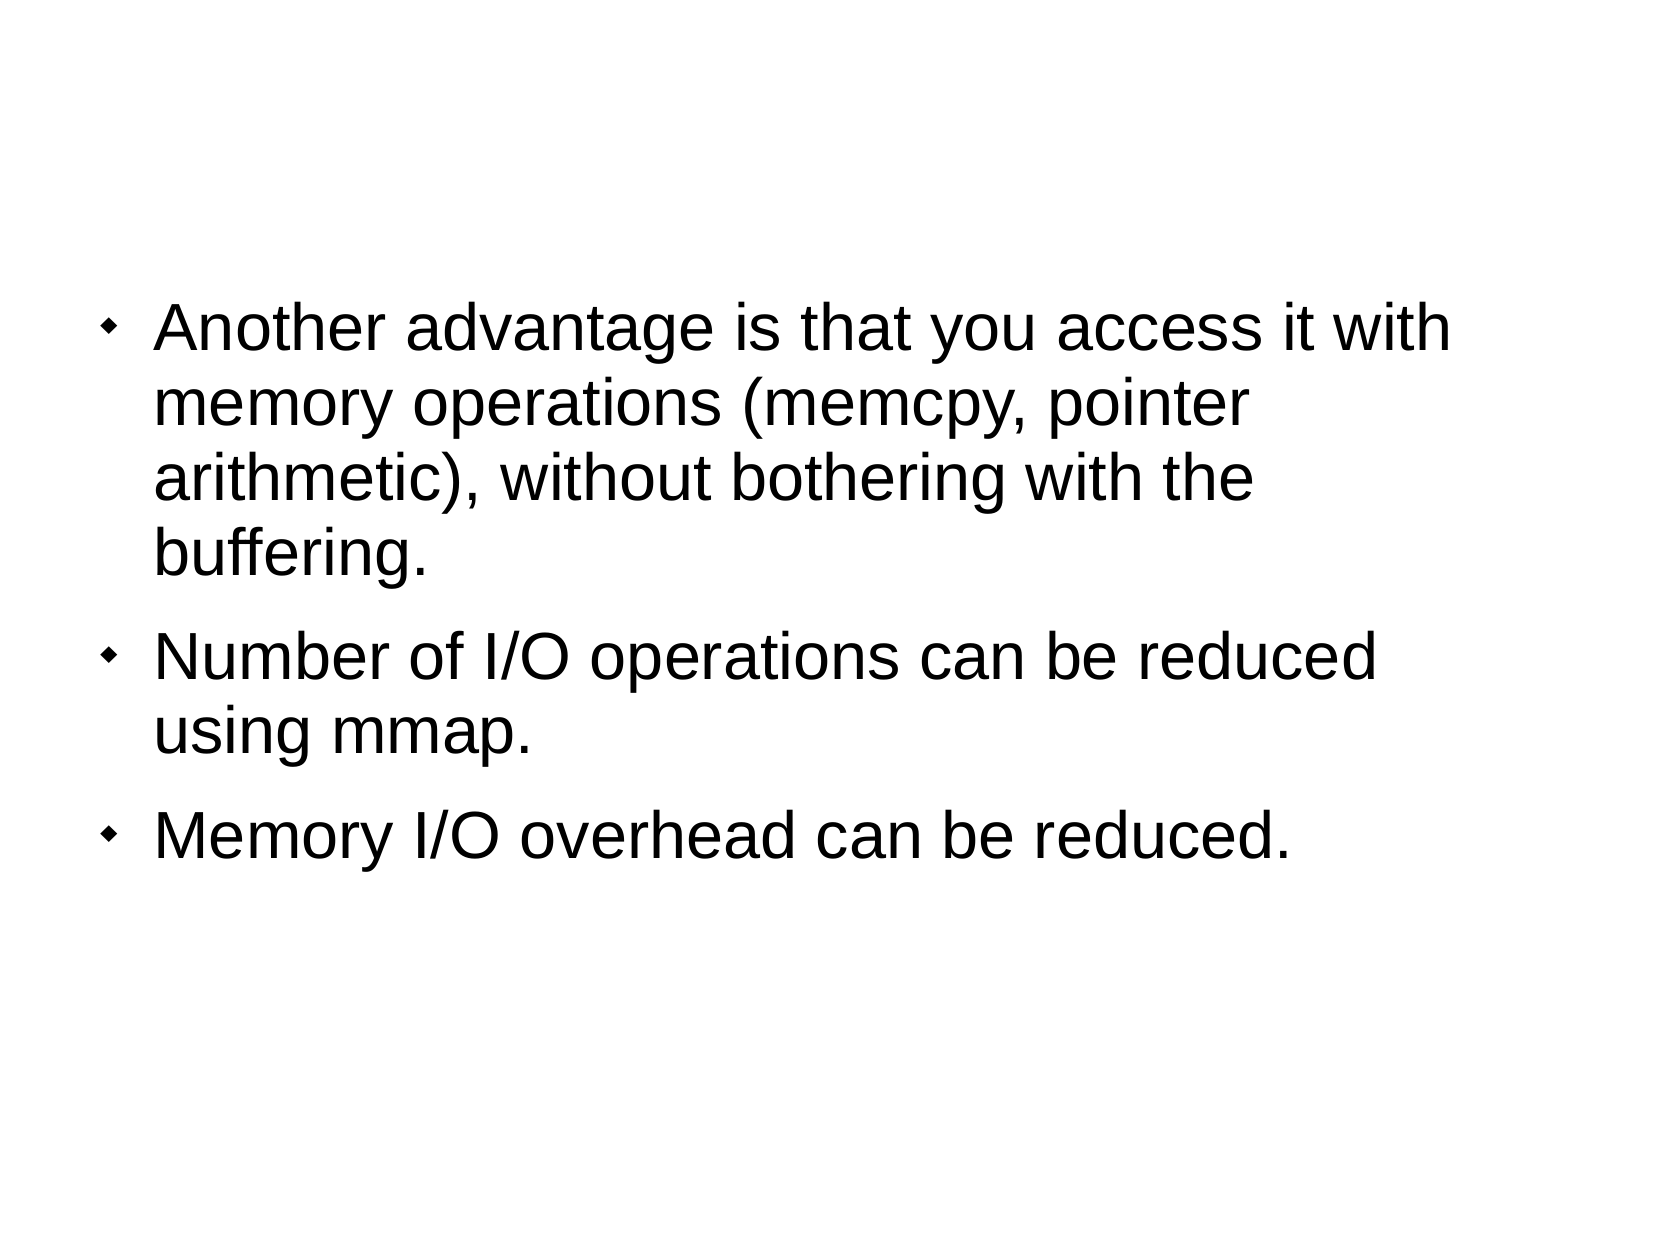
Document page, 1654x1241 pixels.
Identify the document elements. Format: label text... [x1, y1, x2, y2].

list Another advantage is that you access it with memory operations (memcpy, pointer arithmetic), without bothering with the buffering. Number of I/O operations can be reduced using mmap. Memory I/O overhead can be reduced. [82, 290, 1538, 1010]
